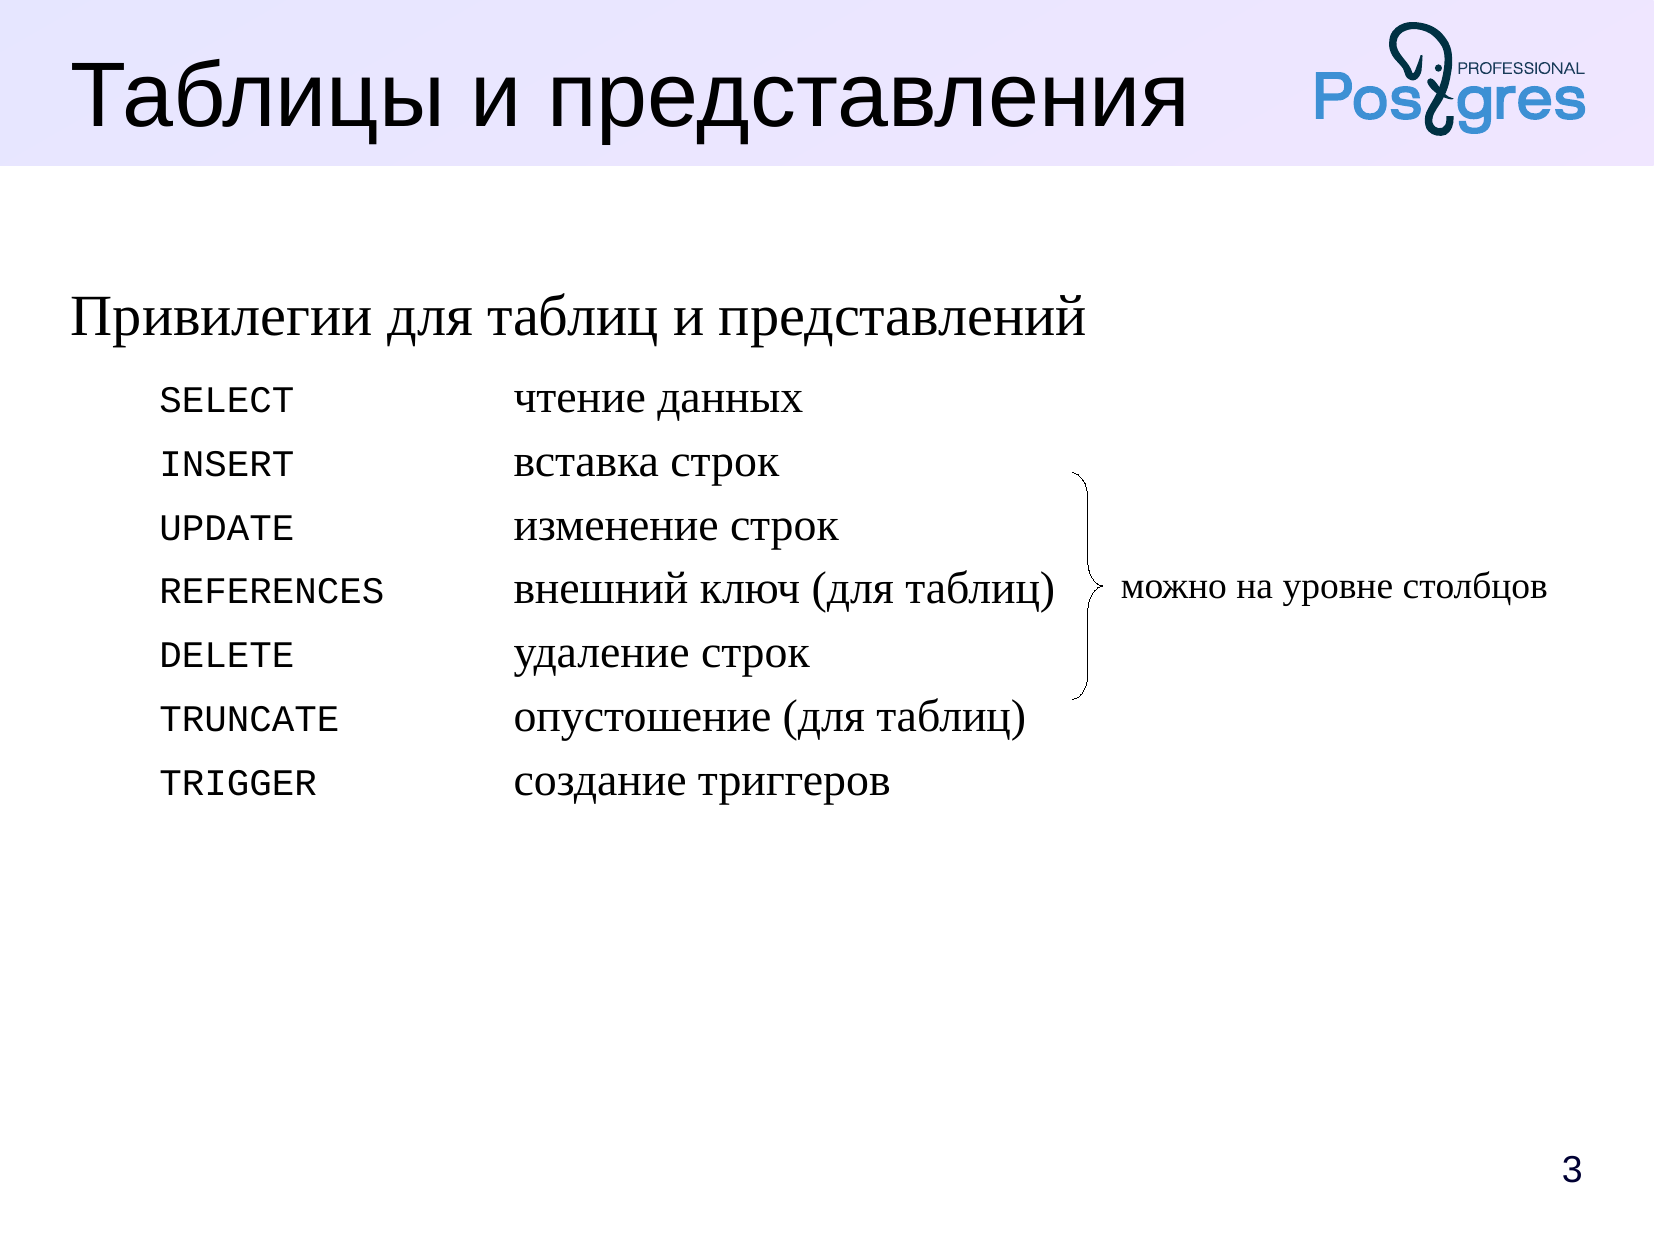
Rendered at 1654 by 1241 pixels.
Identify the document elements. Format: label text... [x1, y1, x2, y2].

text_box можно на уровне столбцов [1072, 472, 1103, 700]
title Таблицы и представления [70, 43, 1241, 147]
list Привилегии для таблиц и представлений SELECT чтение данных INSERT вставка строк UPDATE изменение строк REFERENCES внешний ключ (для таблиц) DELETE удаление строк TRUNCATE опустошение (для таблиц) TRIGGER создание триггеров [70, 283, 1583, 1134]
